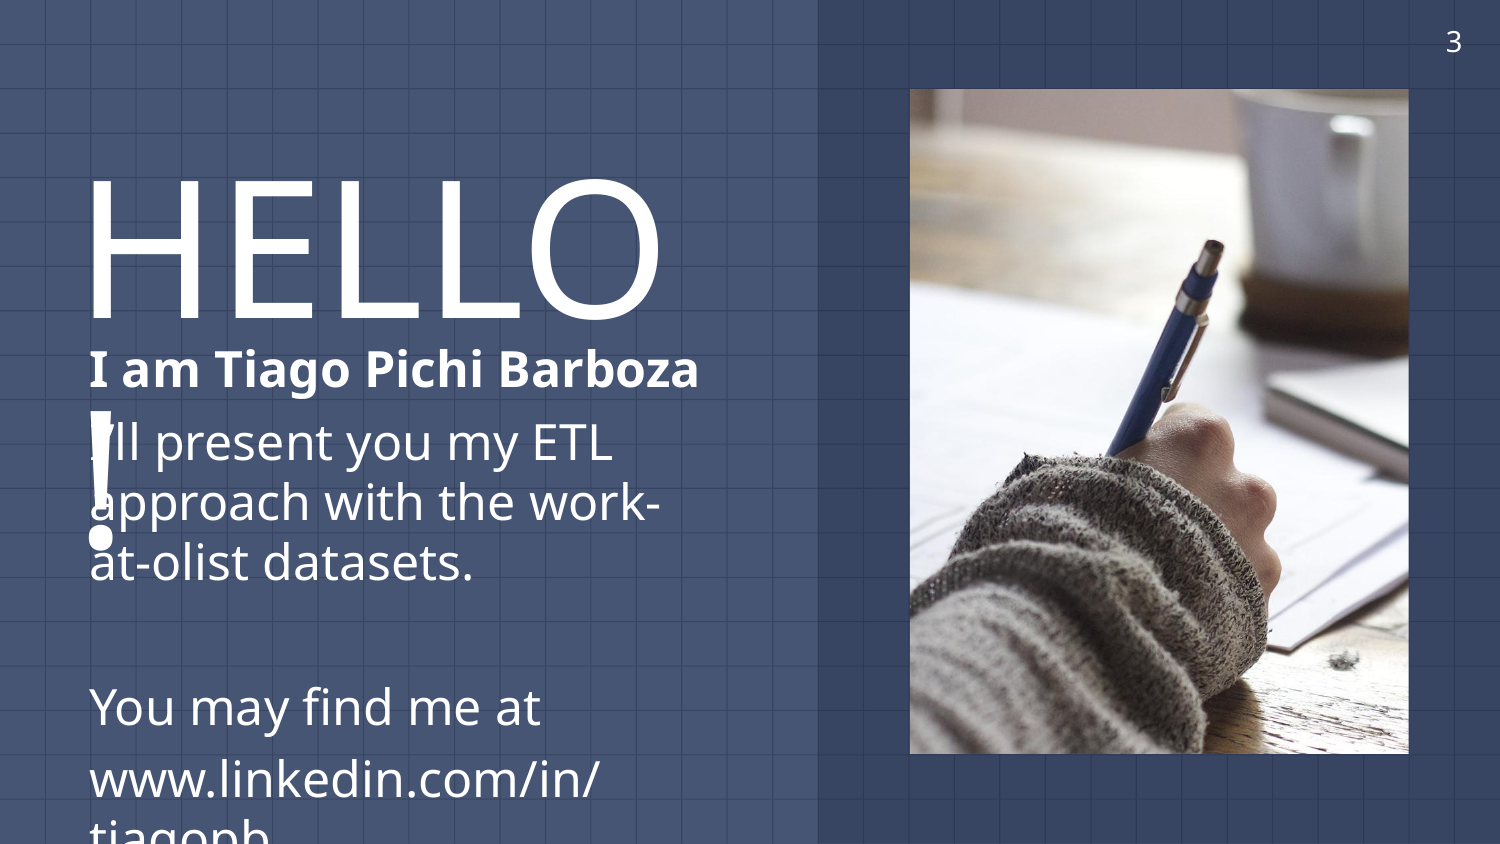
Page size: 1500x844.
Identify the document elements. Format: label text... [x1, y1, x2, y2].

picture [909, 89, 1409, 754]
list I am Tiago Pichi Barboza I’ll present you my ETL approach with the work-at-olist datasets. You may find me at www.linkedin.com/in/tiagopb [74, 322, 728, 831]
slide_number 1 [1408, 0, 1500, 88]
title HELLO! [60, 112, 715, 253]
